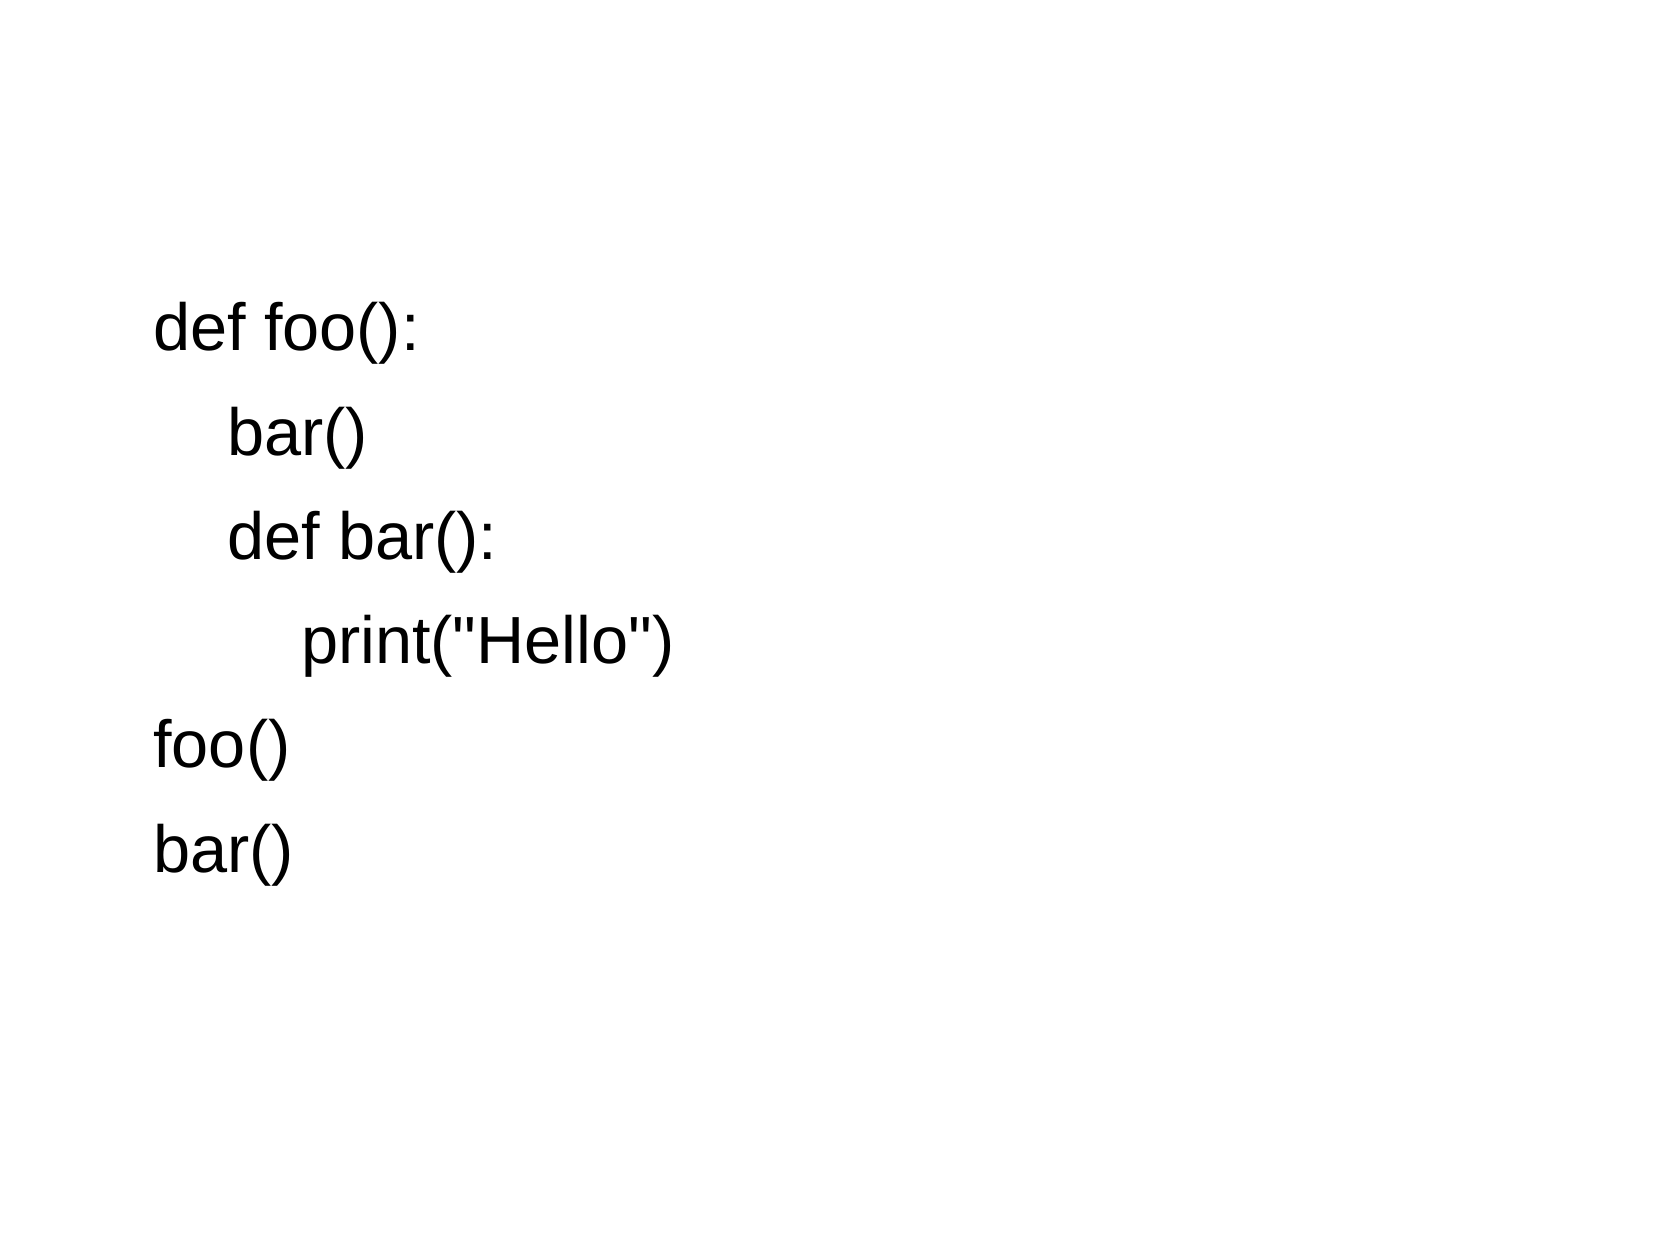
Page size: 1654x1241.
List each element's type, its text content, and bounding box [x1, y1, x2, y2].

list def foo(): bar() def bar(): print("Hello") foo() bar() [82, 290, 1571, 1010]
